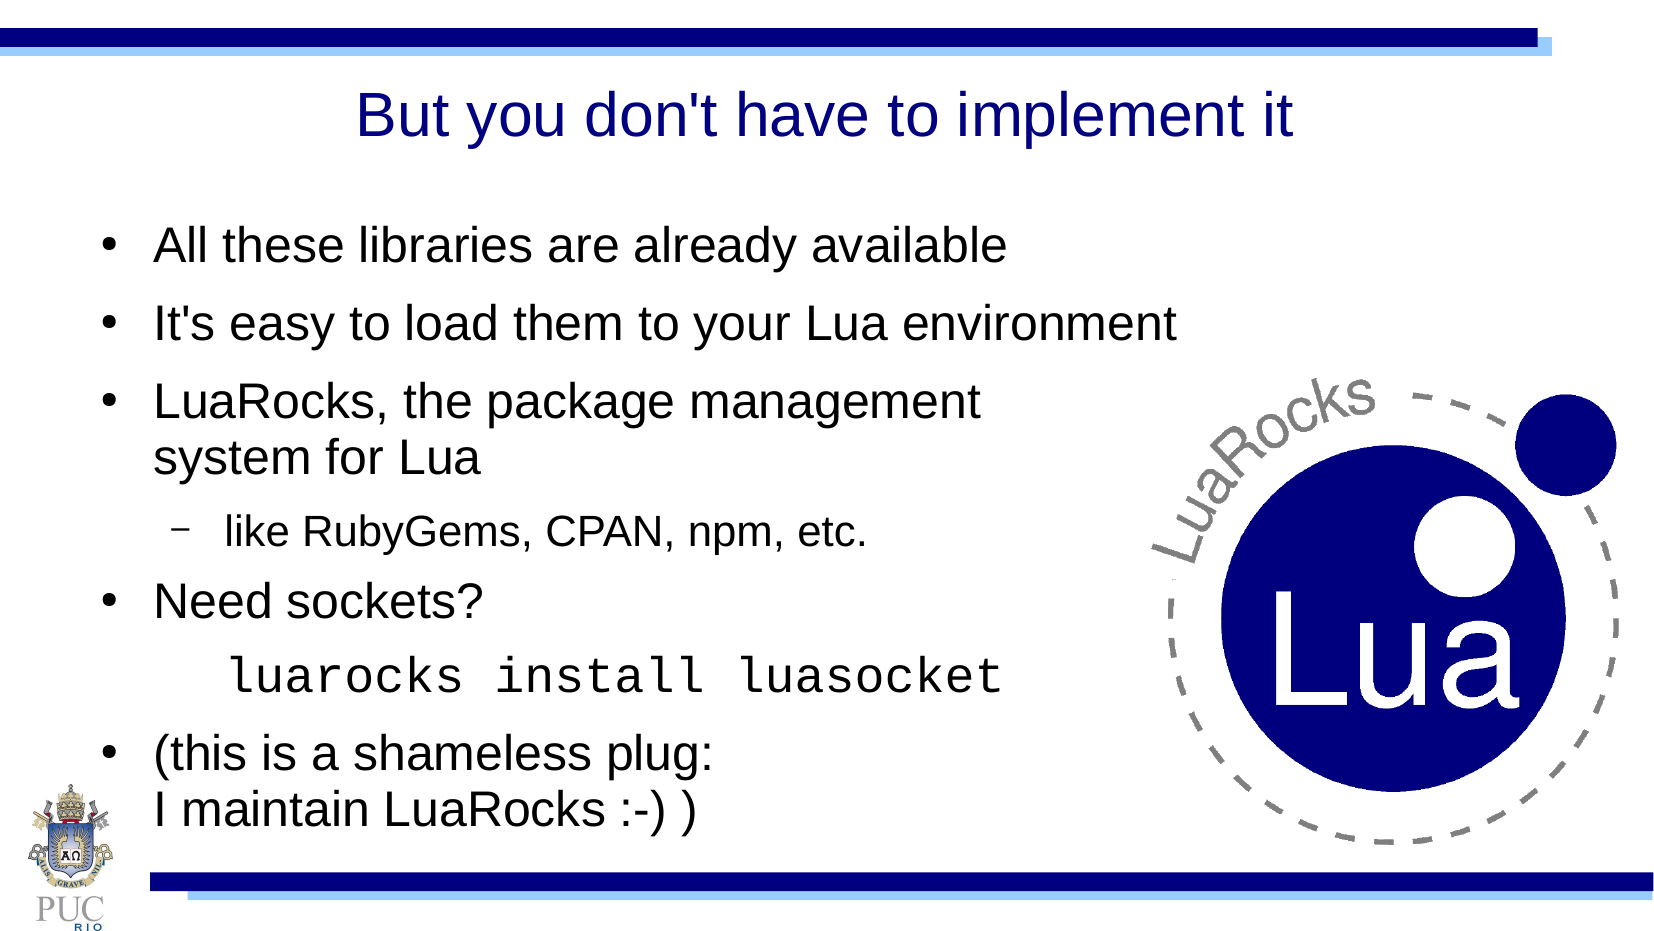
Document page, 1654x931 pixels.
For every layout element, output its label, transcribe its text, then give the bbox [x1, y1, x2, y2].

list All these libraries are already available It's easy to load them to your Lua environment LuaRocks, the package management system for Lua like RubyGems, CPAN, npm, etc. Need sockets? luarocks install luasocket (this is a shameless plug: I maintain LuaRocks :-) ) [82, 217, 1571, 838]
picture [1151, 378, 1619, 845]
title But you don't have to implement it [37, 37, 1613, 193]
picture [28, 784, 113, 931]
